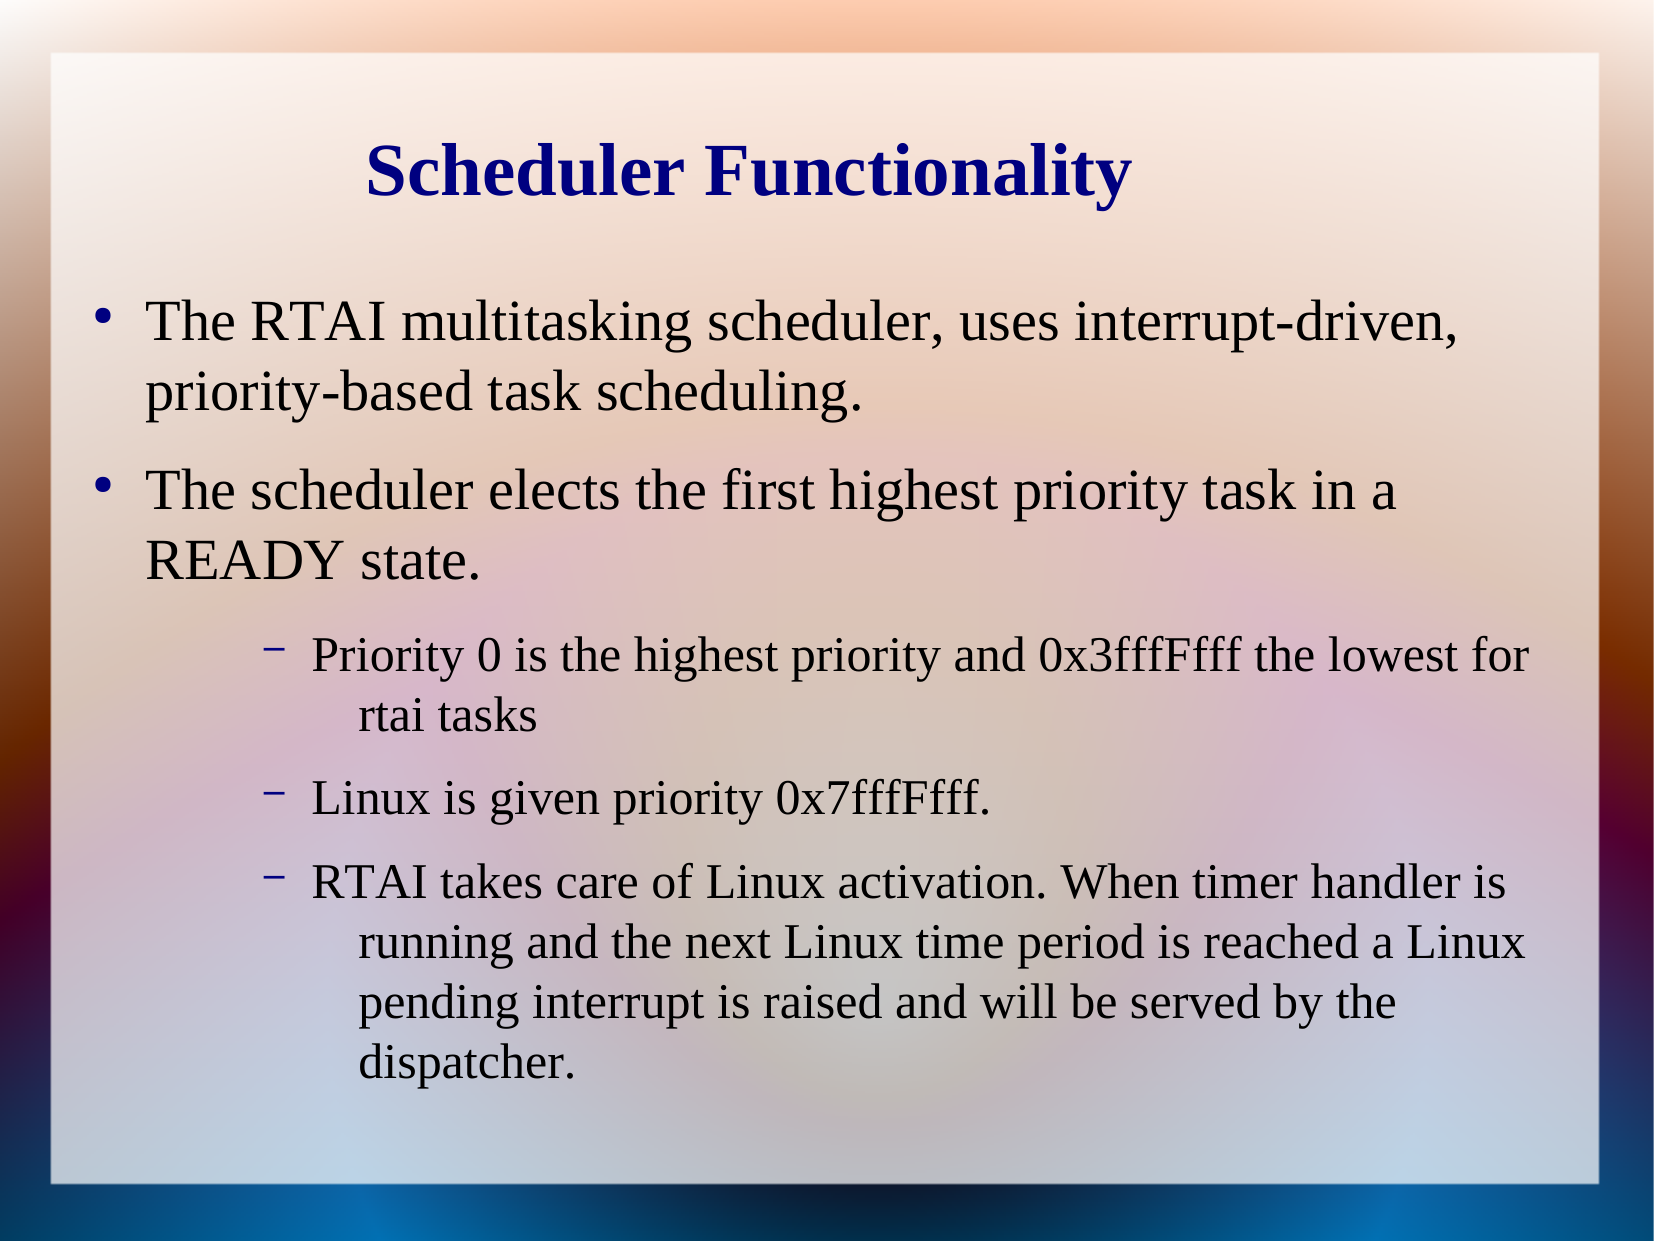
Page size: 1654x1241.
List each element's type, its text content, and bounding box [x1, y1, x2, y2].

title Scheduler Functionality [75, 102, 1425, 230]
picture [0, 0, 1654, 1241]
list The RTAI multitasking scheduler, uses interrupt-driven, priority-based task scheduling. The scheduler elects the first highest priority task in a READY state. Priority 0 is the highest priority and 0x3fffFfff the lowest for rtai tasks Linux is given priority 0x7fffFfff. RTAI takes care of Linux activation. When timer handler is running and the next Linux time period is reached a Linux pending interrupt is raised and will be served by the dispatcher. [74, 281, 1546, 1089]
